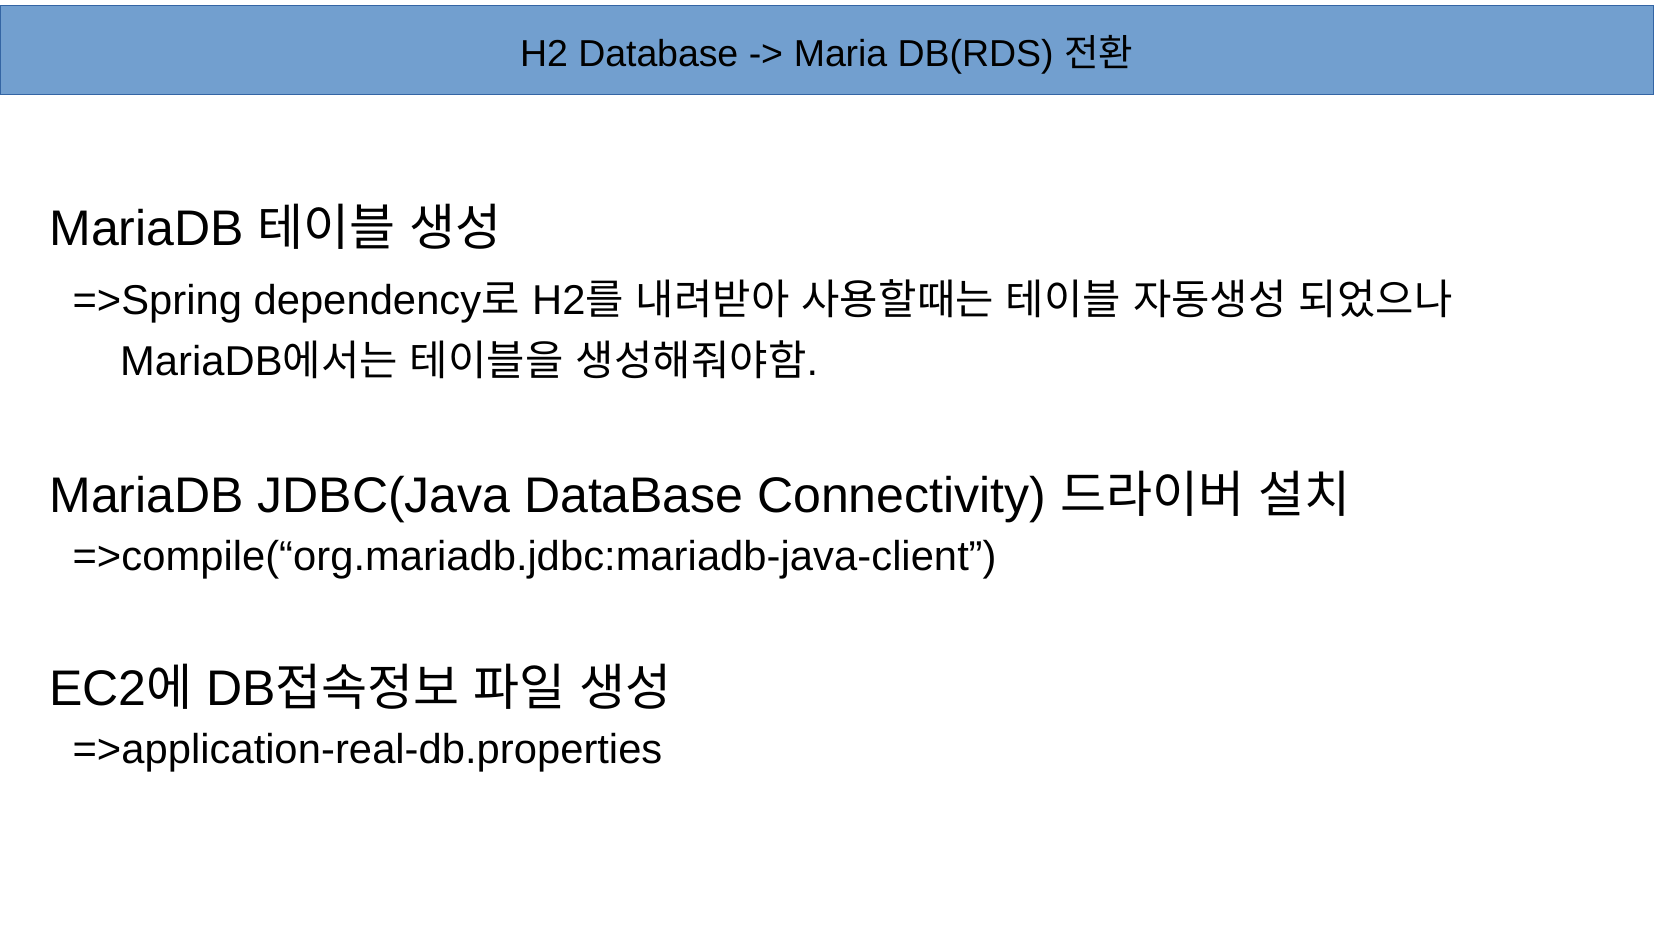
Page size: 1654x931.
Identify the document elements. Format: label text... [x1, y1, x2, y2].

text_box MariaDB 테이블 생성 =>Spring dependency로 H2를 내려받아 사용할때는 테이블 자동생성 되었으나 MariaDB에서는 테이블을 생성해줘야함. MariaDB JDBC(Java DataBase Connectivity) 드라이버 설치 =>compile(“org.mariadb.jdbc:mariadb-java-client”) EC2에 DB접속정보 파일 생성 =>application-real-db.properties [34, 180, 1595, 827]
text_box H2 Database -> Maria DB(RDS) 전환 [0, 5, 1654, 95]
